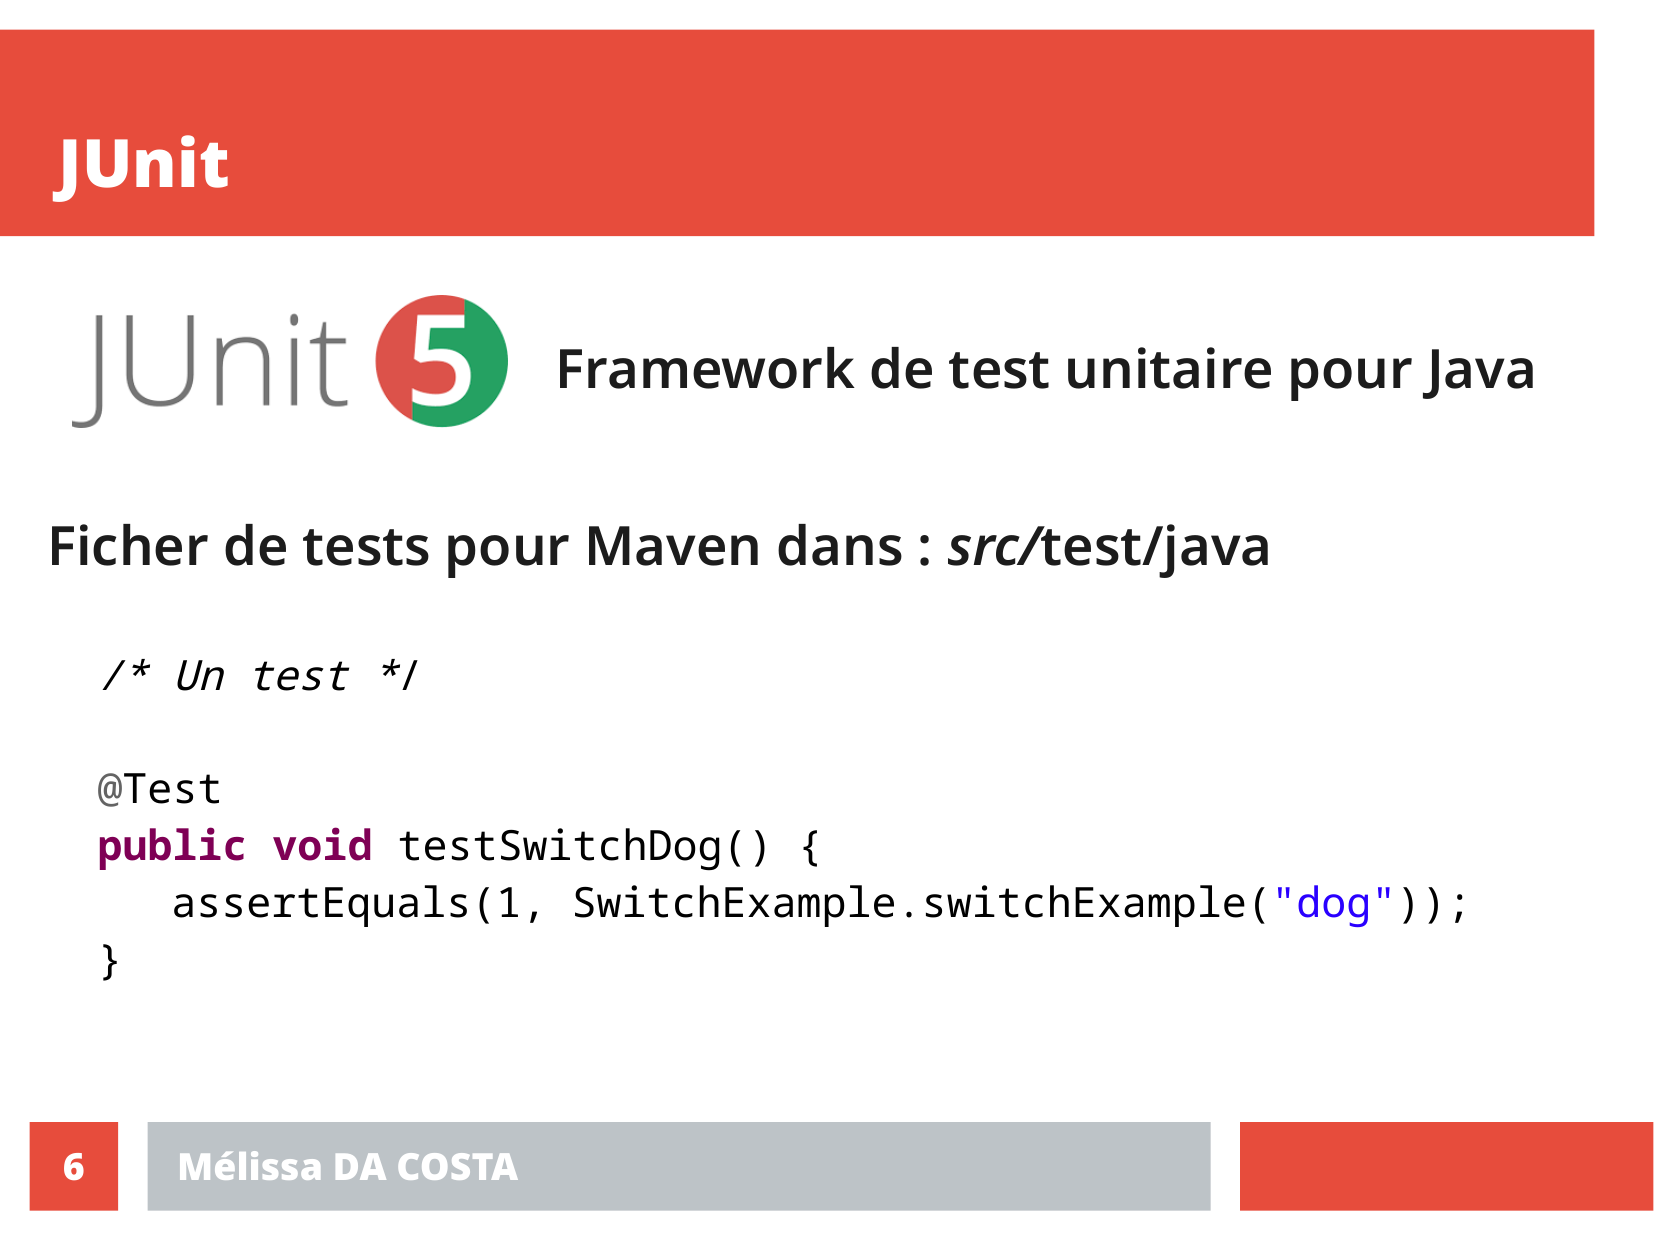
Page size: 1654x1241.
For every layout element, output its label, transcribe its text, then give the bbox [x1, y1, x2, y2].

picture [72, 295, 508, 428]
list Ficher de tests pour Maven dans : src/test/java [47, 507, 1607, 638]
title JUnit [59, 59, 1595, 207]
text_box /* Un test */ @Test public void testSwitchDog() { assertEquals(1, SwitchExample.switchExample("dog")); } [82, 637, 1560, 1067]
list Framework de test unitaire pour Java [555, 330, 1630, 473]
